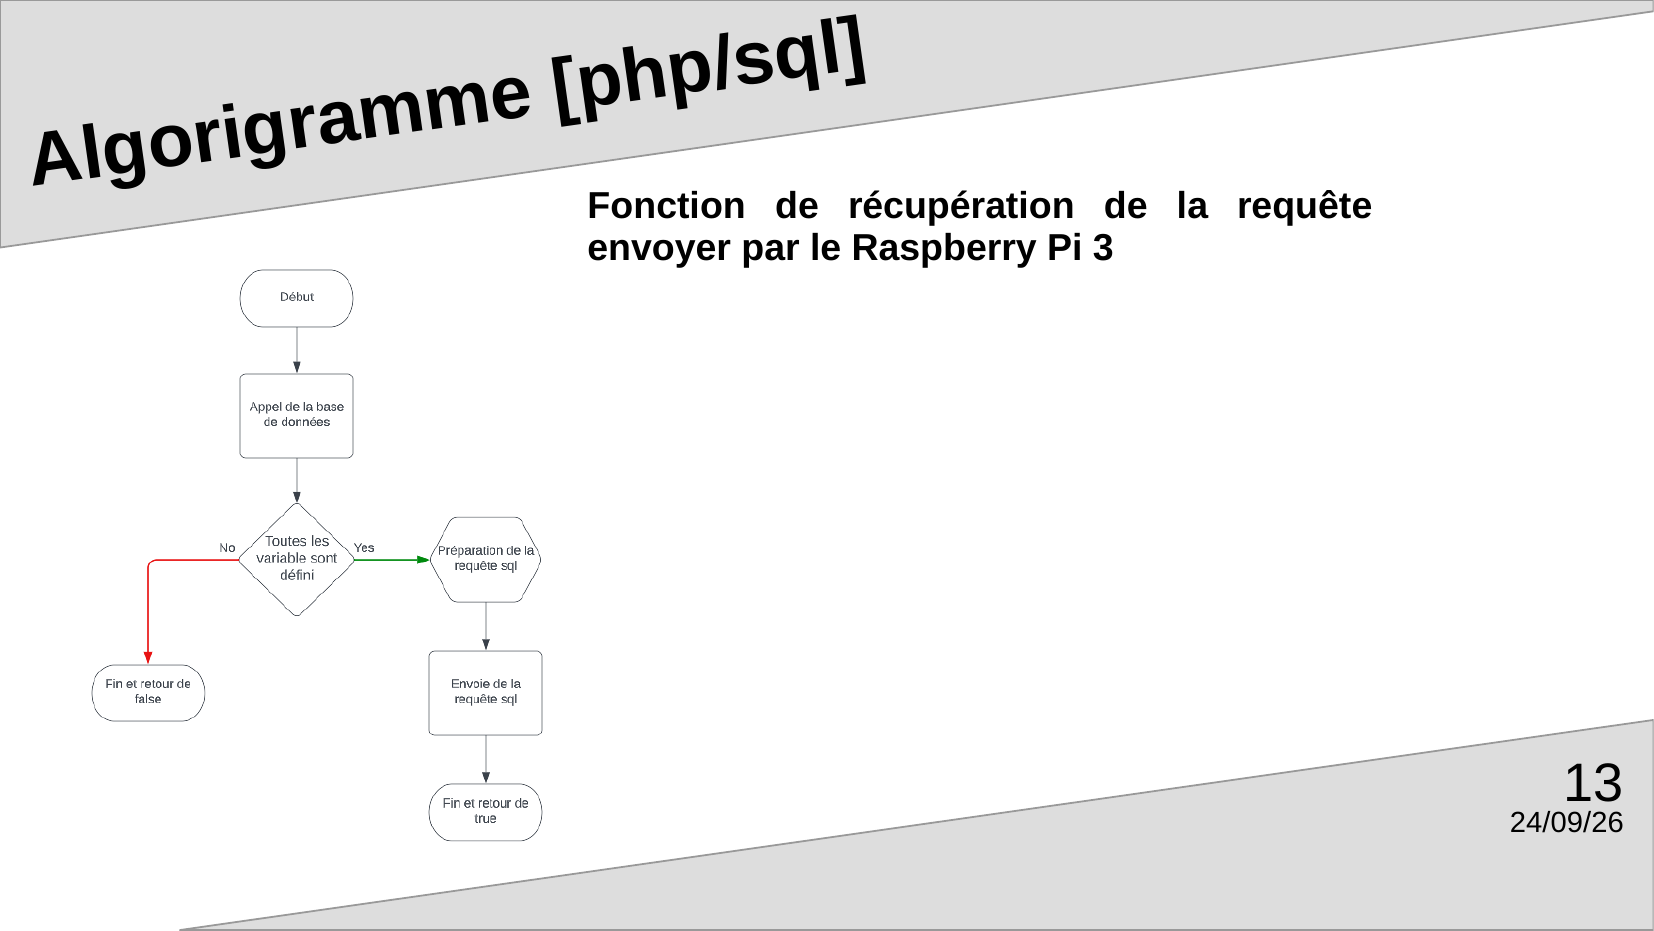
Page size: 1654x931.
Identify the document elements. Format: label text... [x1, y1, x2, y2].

title Algorigramme [php/sql] [16, 0, 1501, 239]
text_box Fonction de récupération de la requête envoyer par le Raspberry Pi 3 [501, 177, 1388, 276]
picture [76, 250, 562, 857]
